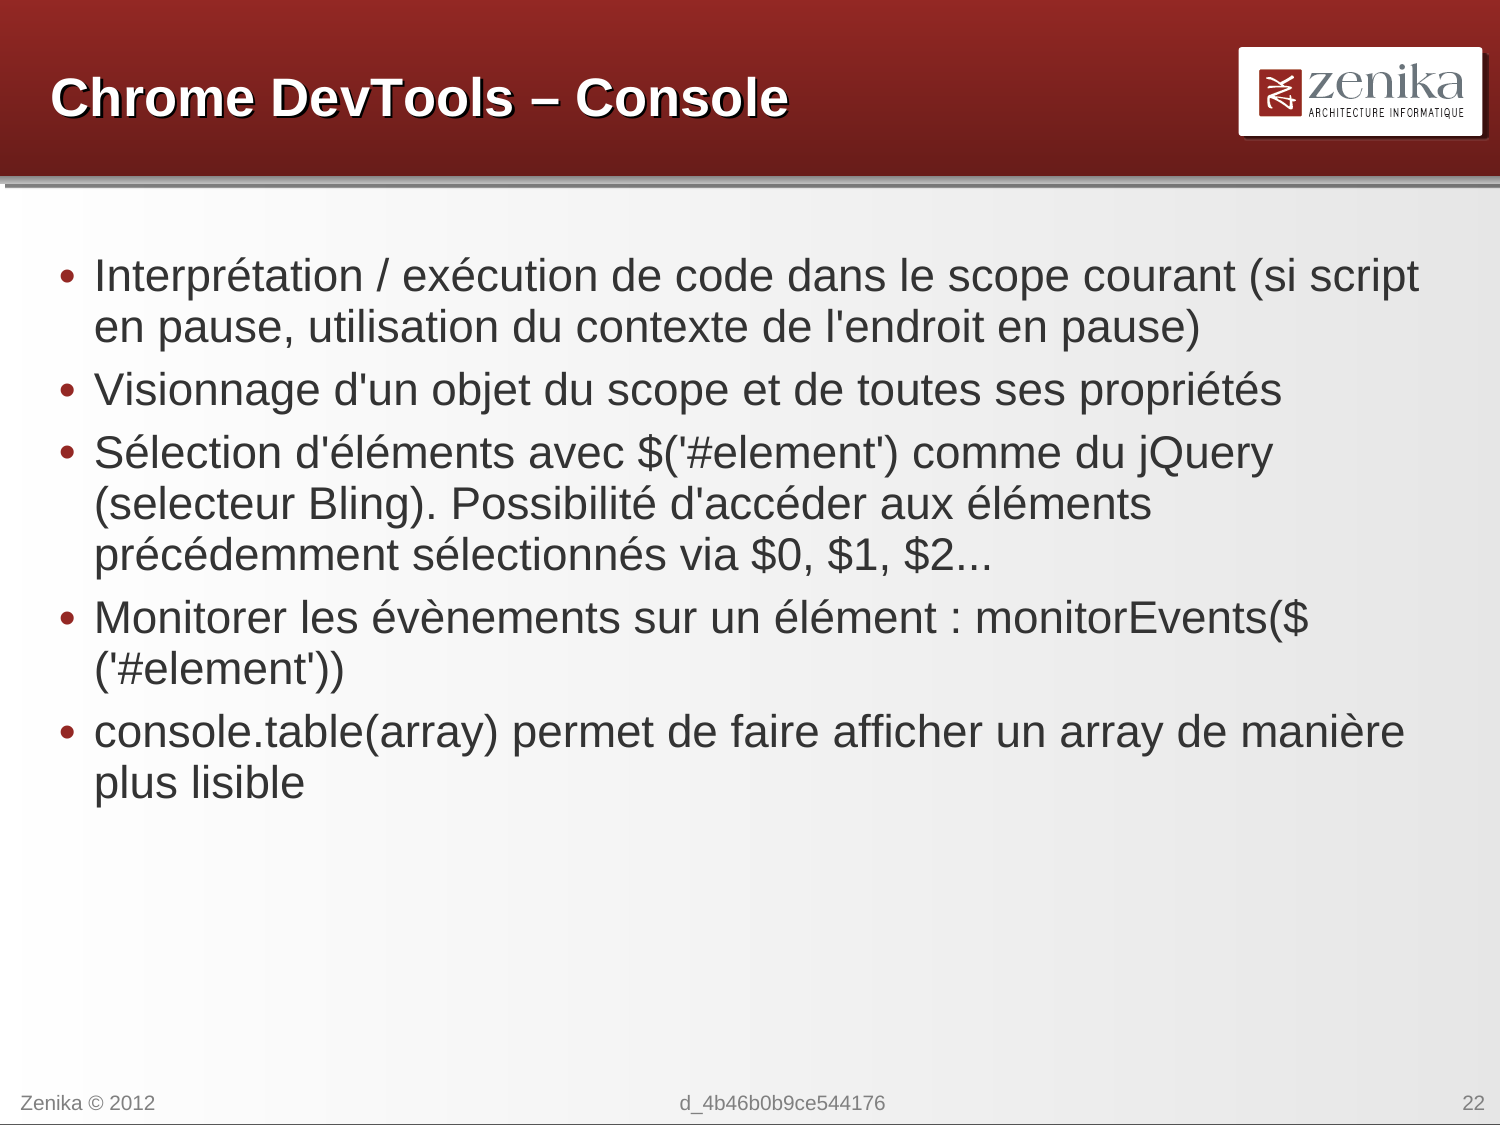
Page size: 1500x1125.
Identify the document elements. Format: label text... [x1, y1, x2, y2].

title Chrome DevTools – Console [50, 15, 1206, 180]
picture [1257, 58, 1464, 125]
list Interprétation / exécution de code dans le scope courant (si script en pause, utilisation du contexte de l'endroit en pause) Visionnage d'un objet du scope et de toutes ses propriétés Sélection d'éléments avec $('#element') comme du jQuery (selecteur Bling). Possibilité d'accéder aux éléments précédemment sélectionnés via $0, $1, $2... Monitorer les évènements sur un élément : monitorEvents($('#element')) console.table(array) permet de faire afficher un array de manière plus lisible [59, 249, 1447, 1079]
